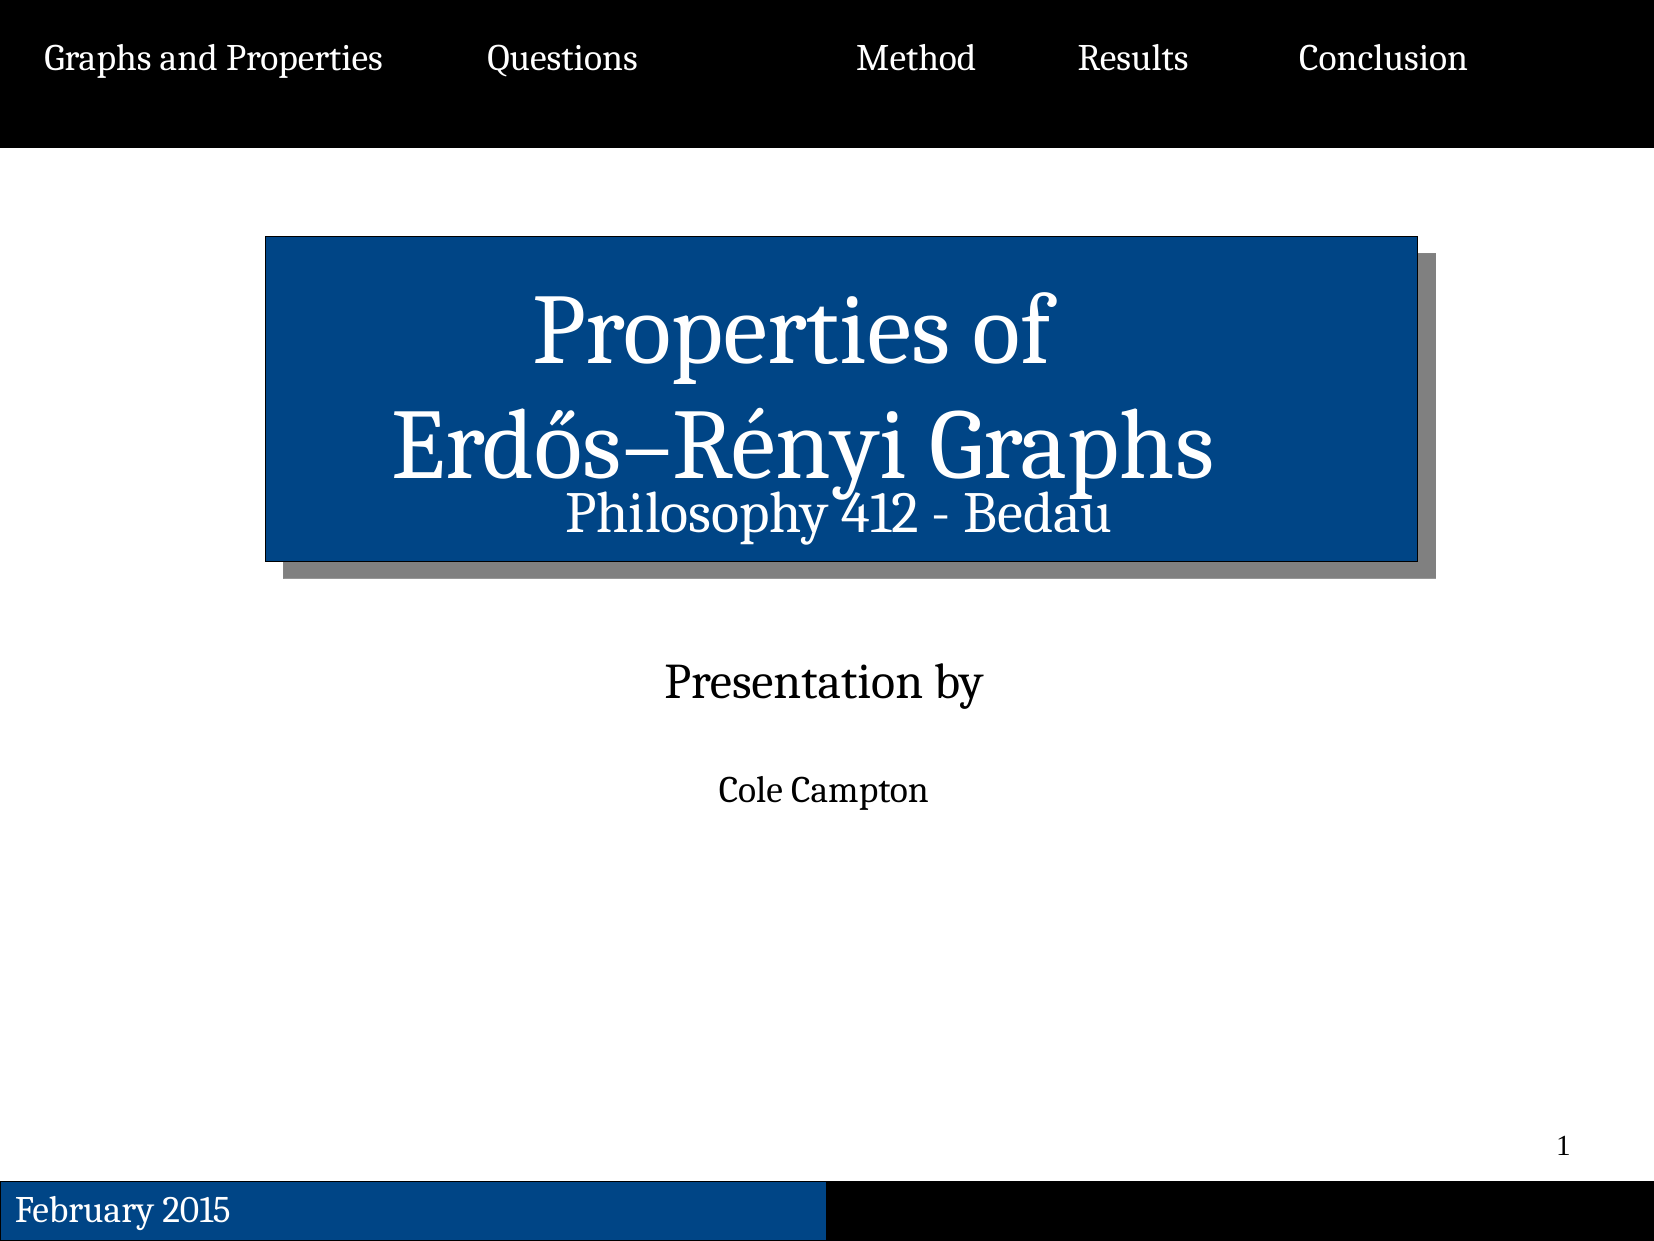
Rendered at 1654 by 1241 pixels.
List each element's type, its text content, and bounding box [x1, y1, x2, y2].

text_box Philosophy 412 - Bedau [551, 472, 1127, 556]
text_box [0, 0, 1654, 148]
text_box [265, 236, 1418, 562]
text_box Properties of Erdős–Rényi Graphs [354, 265, 1272, 481]
text_box February 2015 [0, 1181, 240, 1240]
text_box [0, 1181, 1654, 1241]
text_box Graphs and Properties Questions Method Results Conclusion [29, 29, 1649, 89]
text_box Presentation by Cole Campton [649, 646, 1017, 866]
